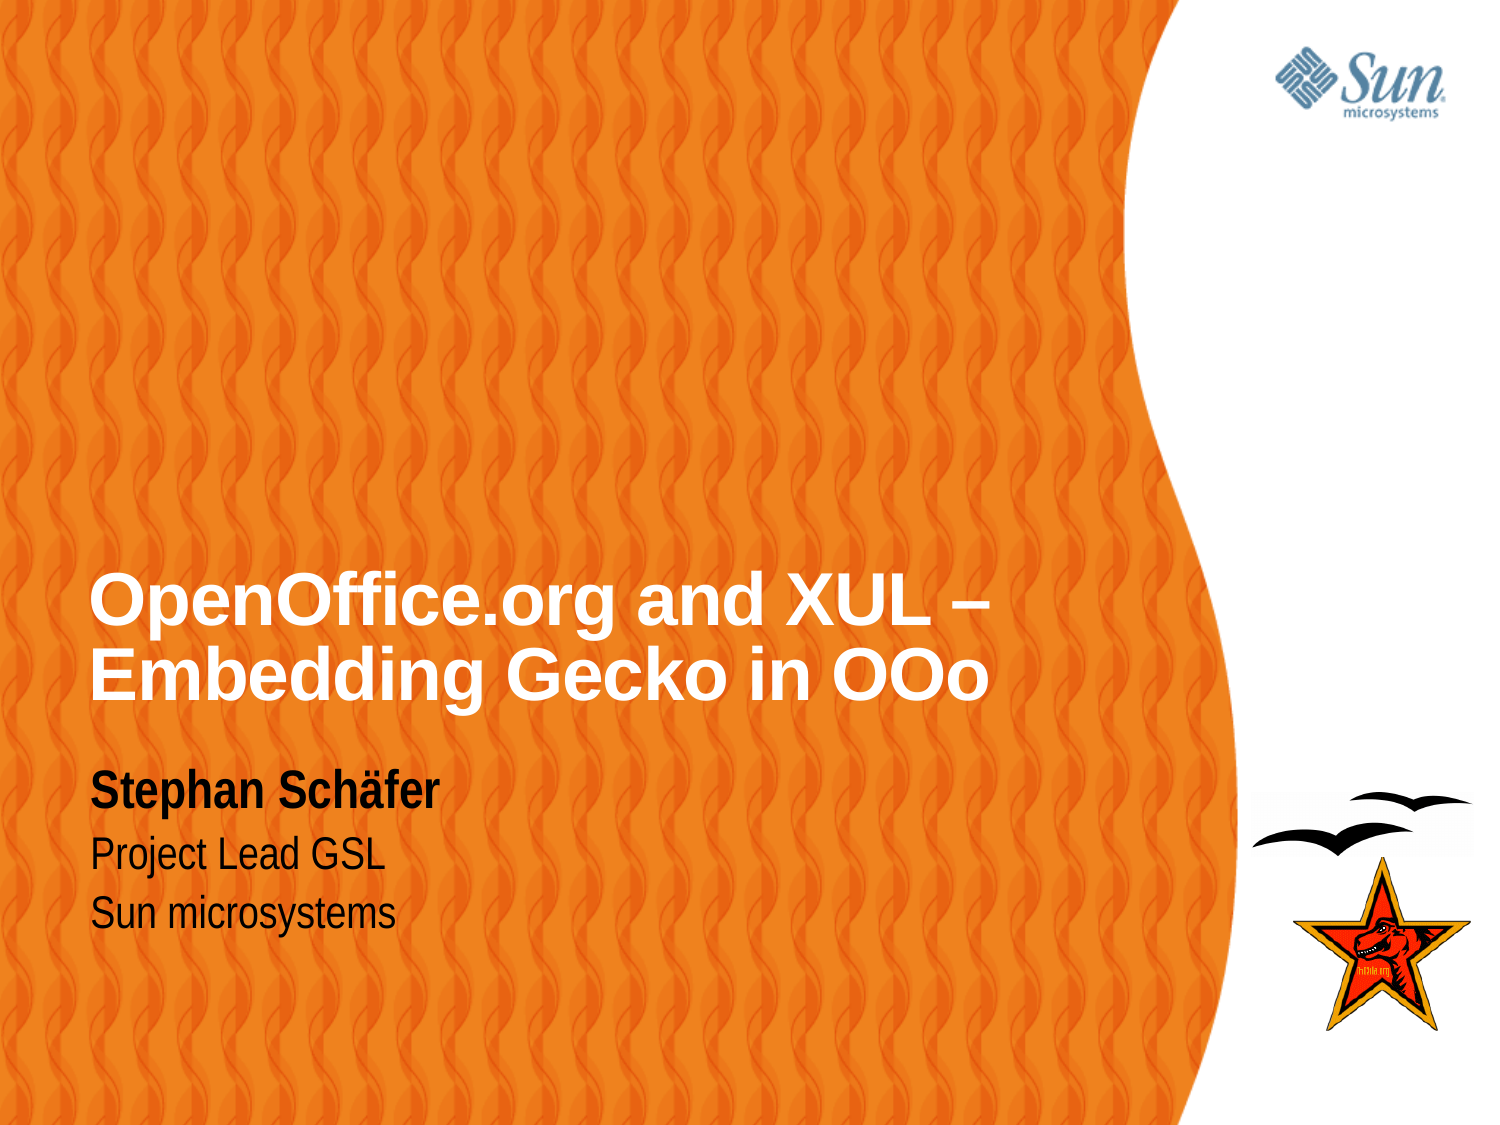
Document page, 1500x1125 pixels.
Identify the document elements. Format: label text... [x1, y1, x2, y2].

list Stephan Schäfer Project Lead GSL Sun microsystems [90, 766, 1080, 987]
title OpenOffice.org and XUL – Embedding Gecko in OOo [88, 470, 1004, 716]
picture [0, 0, 1500, 1125]
